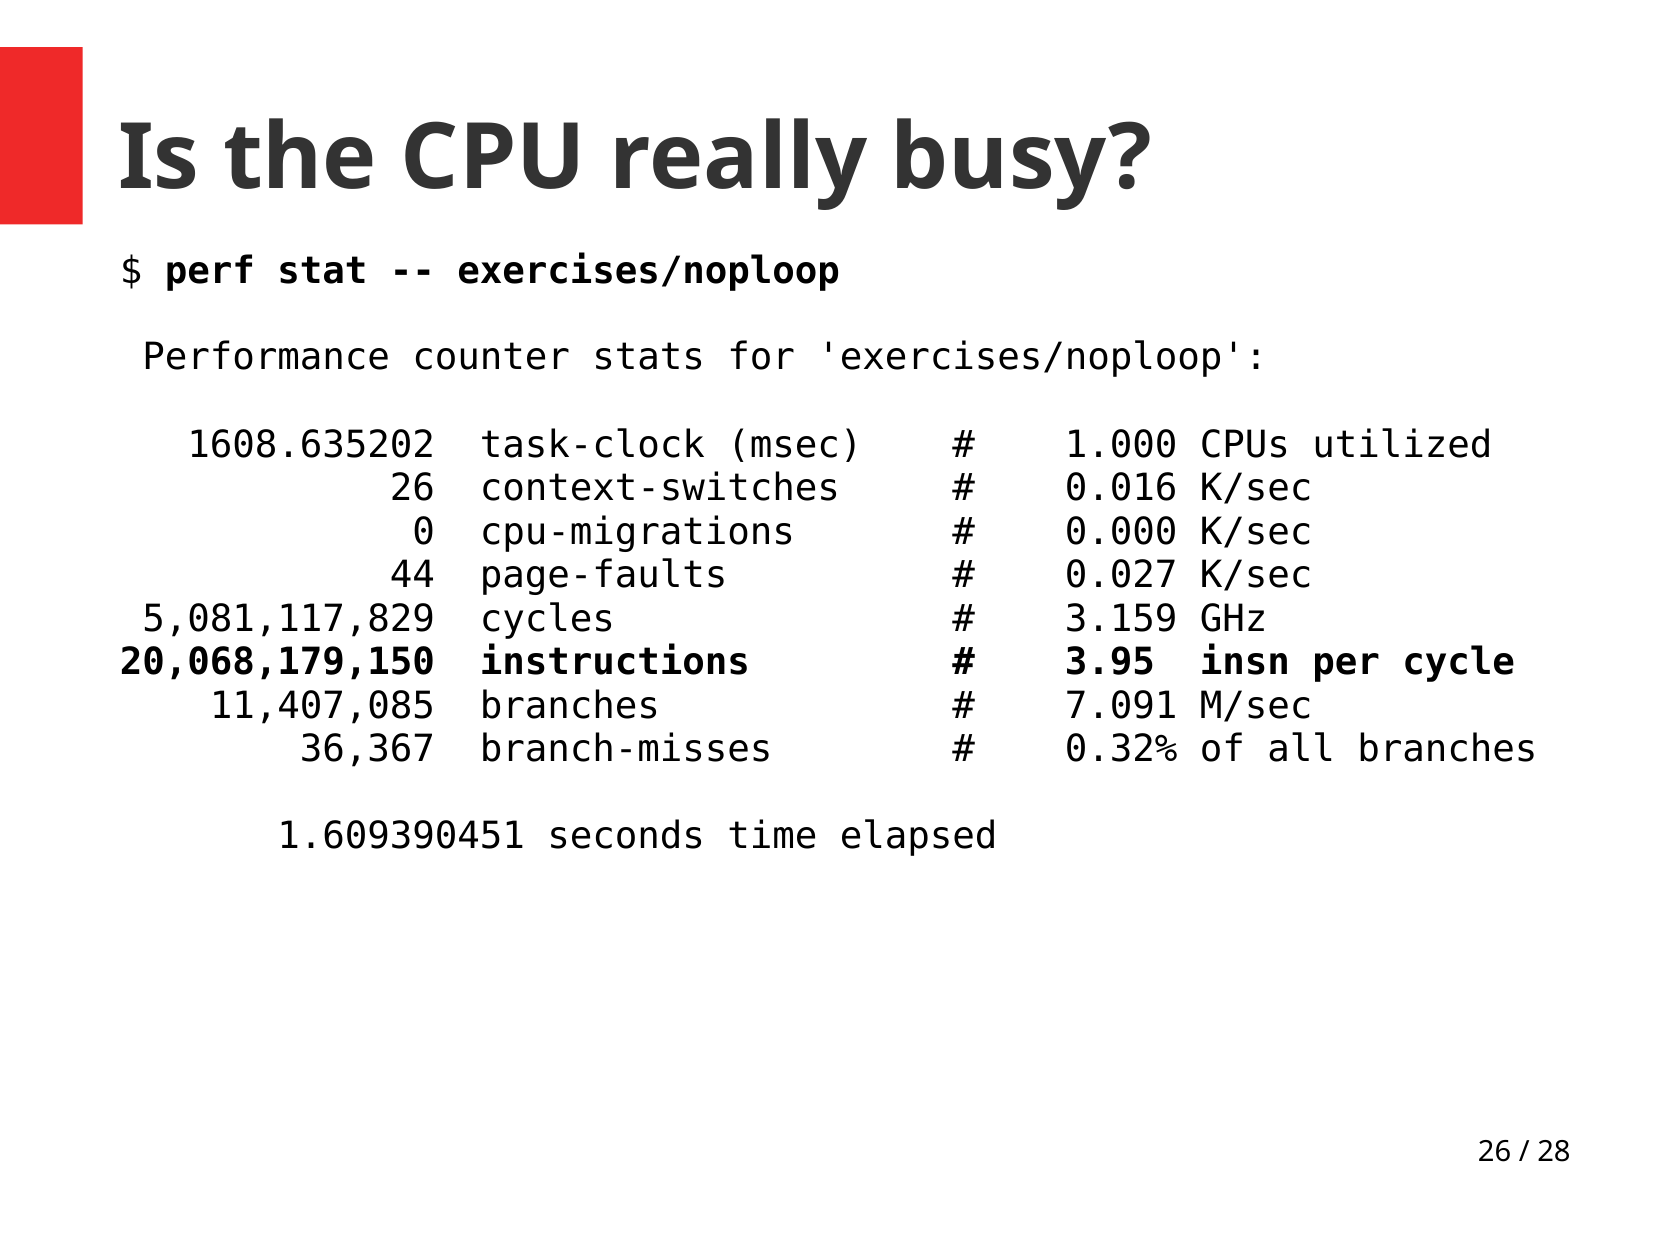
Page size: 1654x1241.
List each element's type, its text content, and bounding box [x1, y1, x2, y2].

title Is the CPU really busy? [118, 49, 1571, 240]
text_box $ perf stat -- exercises/noploop Performance counter stats for 'exercises/noploop': 1608.635202 task-clock (msec) # 1.000 CPUs utilized 26 context-switches # 0.016 K/sec 0 cpu-migrations # 0.000 K/sec 44 page-faults # 0.027 K/sec 5,081,117,829 cycles # 3.159 GHz 20,068,179,150 instructions # 3.95 insn per cycle 11,407,085 branches # 7.091 M/sec 36,367 branch-misses # 0.32% of all branches 1.609390451 seconds time elapsed [105, 240, 1654, 991]
